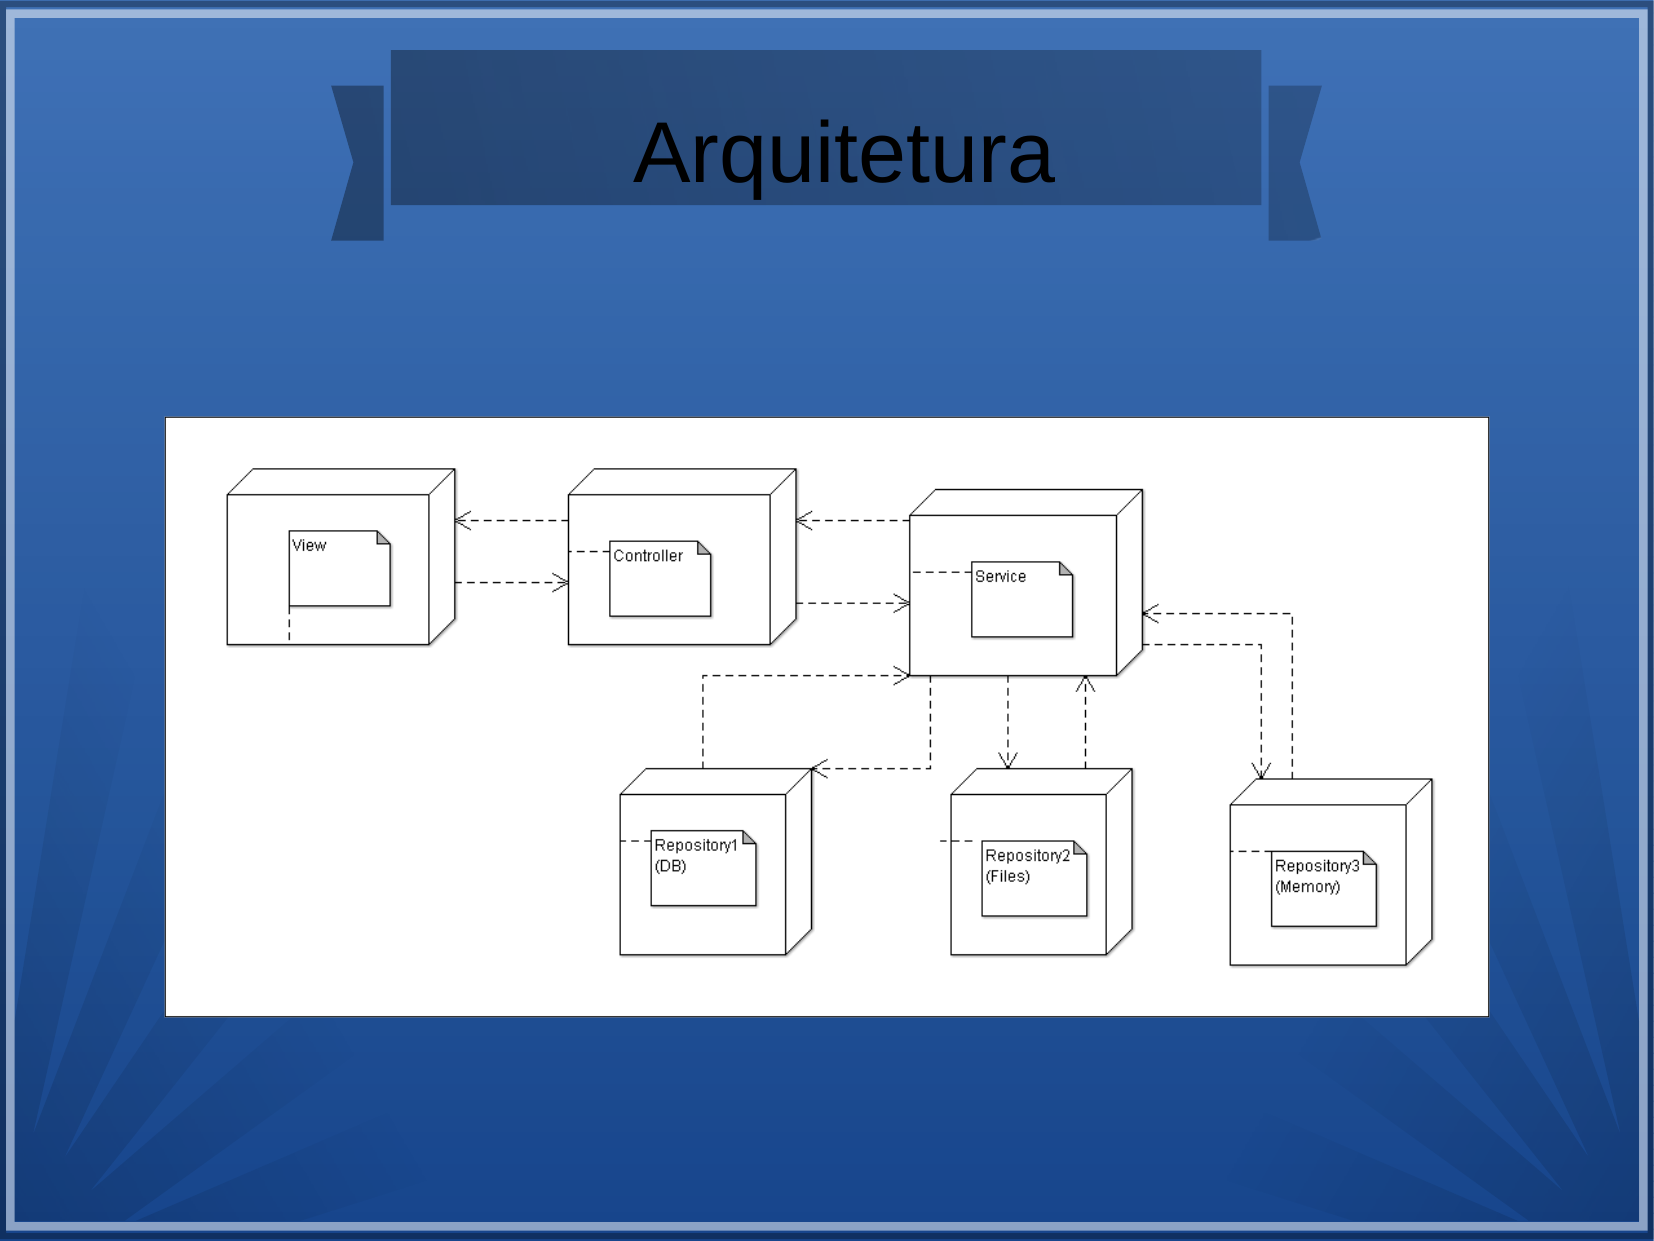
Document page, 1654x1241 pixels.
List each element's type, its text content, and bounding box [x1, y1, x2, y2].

picture [82, 299, 1571, 1241]
title Arquitetura [118, 49, 1571, 257]
